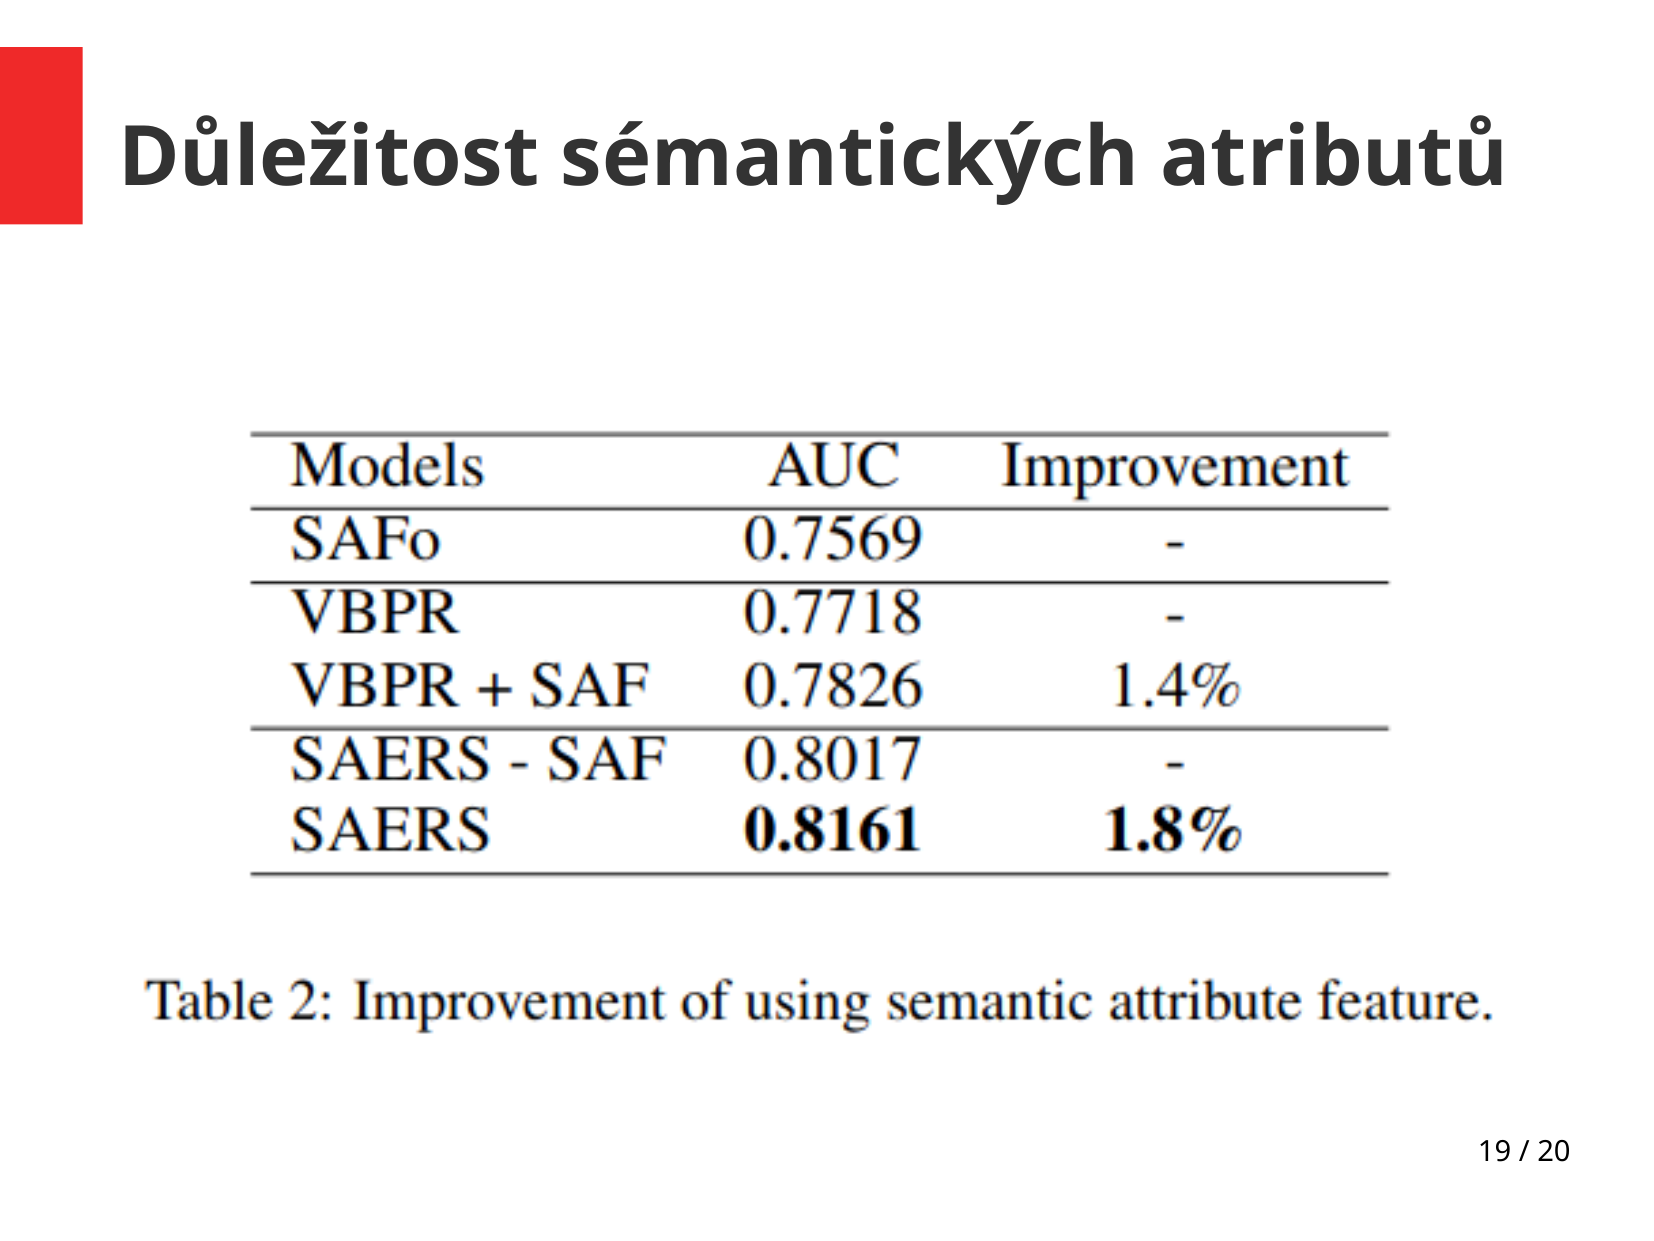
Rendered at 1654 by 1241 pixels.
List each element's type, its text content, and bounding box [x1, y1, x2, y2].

picture [118, 367, 1536, 1061]
title Důležitost sémantických atributů [118, 49, 1571, 257]
